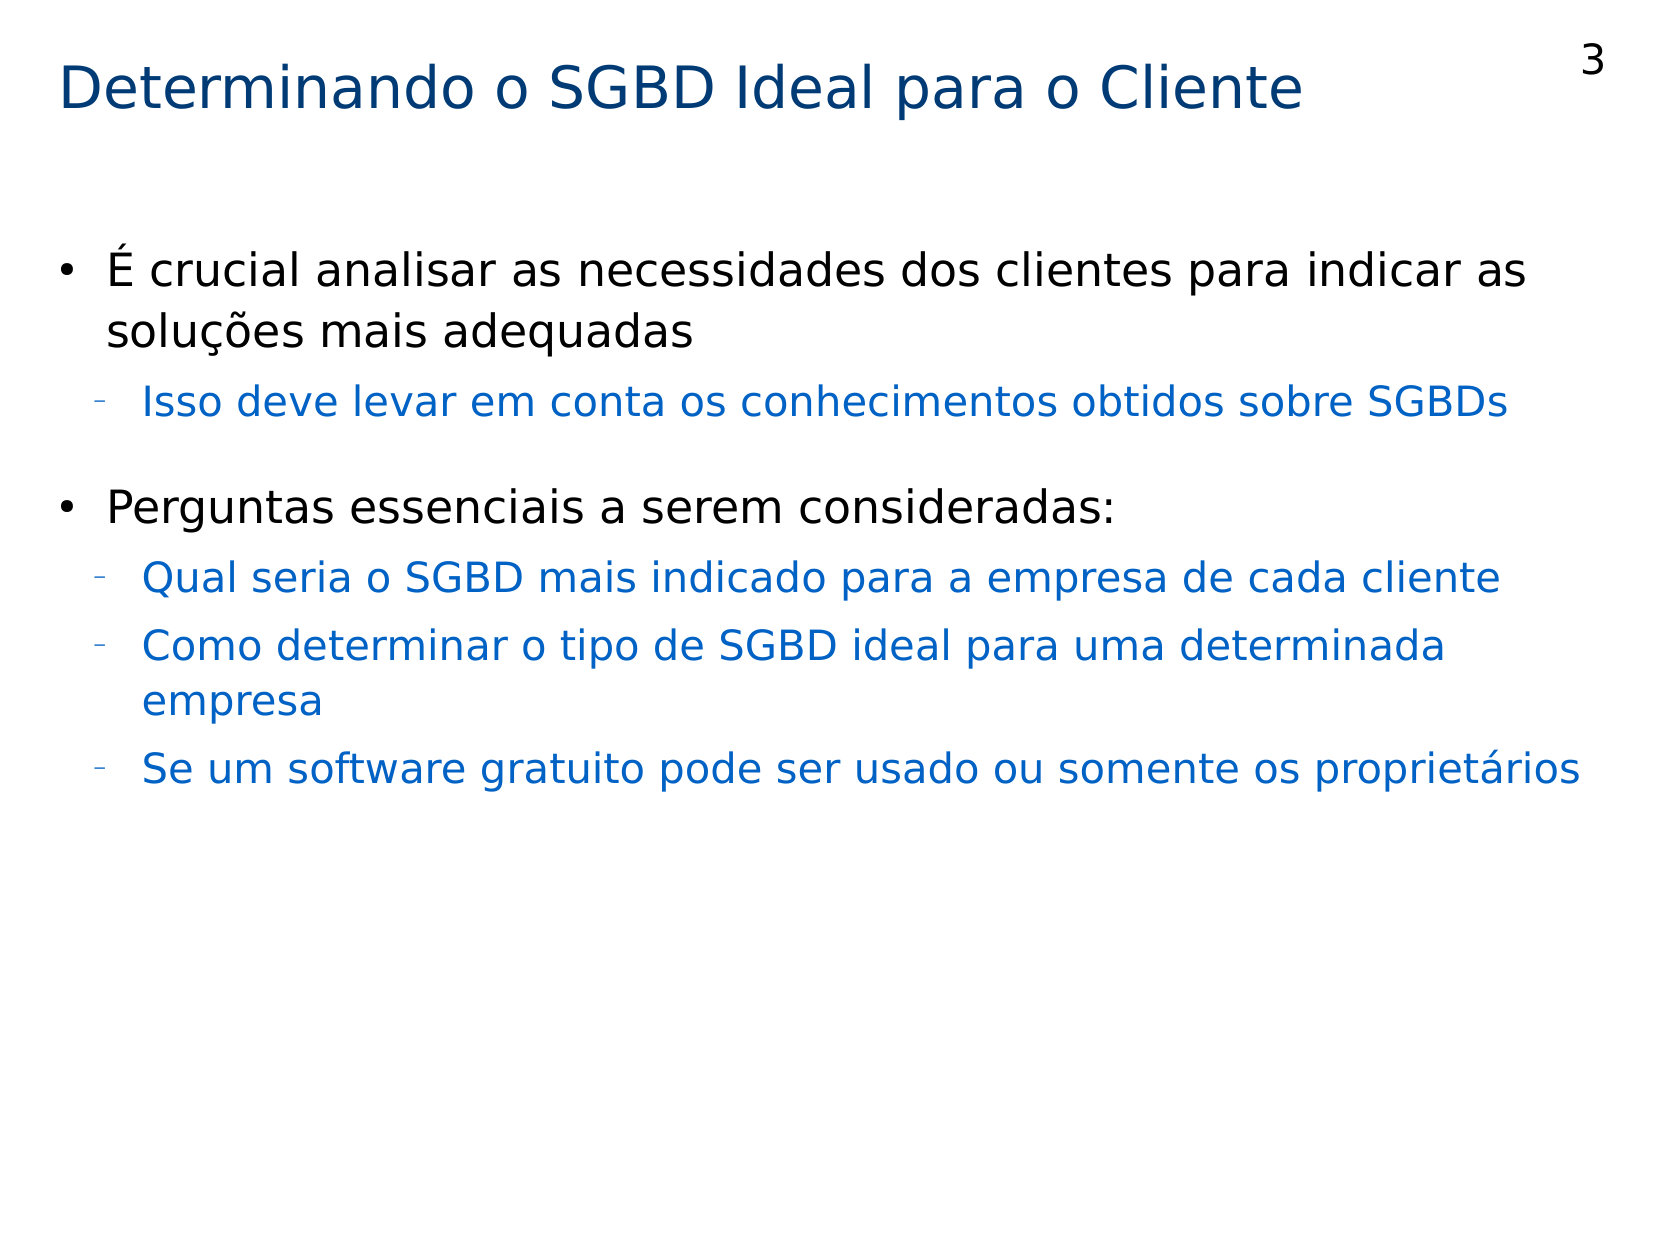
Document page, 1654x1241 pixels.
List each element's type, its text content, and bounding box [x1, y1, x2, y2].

title Determinando o SGBD Ideal para o Cliente [59, 29, 1506, 148]
list É crucial analisar as necessidades dos clientes para indicar as soluções mais adequadas Isso deve levar em conta os conhecimentos obtidos sobre SGBDs Perguntas essenciais a serem consideradas: Qual seria o SGBD mais indicado para a empresa de cada cliente Como determinar o tipo de SGBD ideal para uma determinada empresa Se um software gratuito pode ser usado ou somente os proprietários [59, 236, 1595, 1211]
